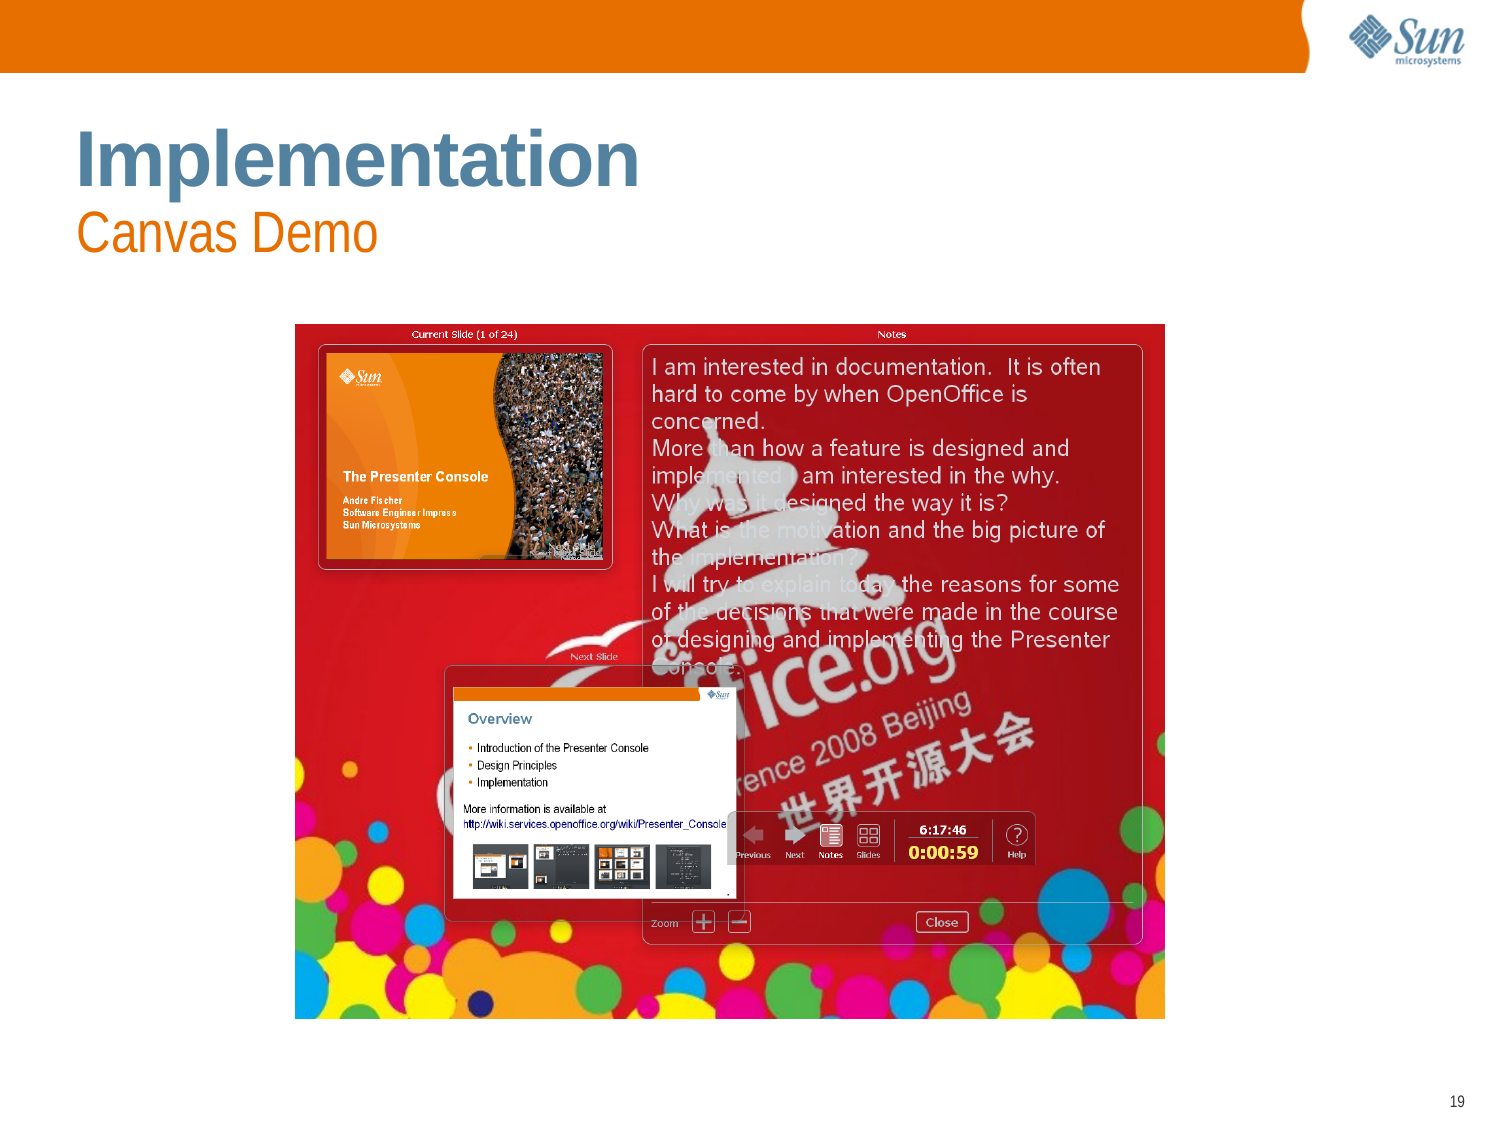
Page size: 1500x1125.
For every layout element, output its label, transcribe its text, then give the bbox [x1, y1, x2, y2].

picture [295, 324, 1165, 1019]
title Implementation [75, 123, 1437, 227]
picture [0, 0, 1500, 73]
text_box Canvas Demo [76, 206, 1345, 275]
